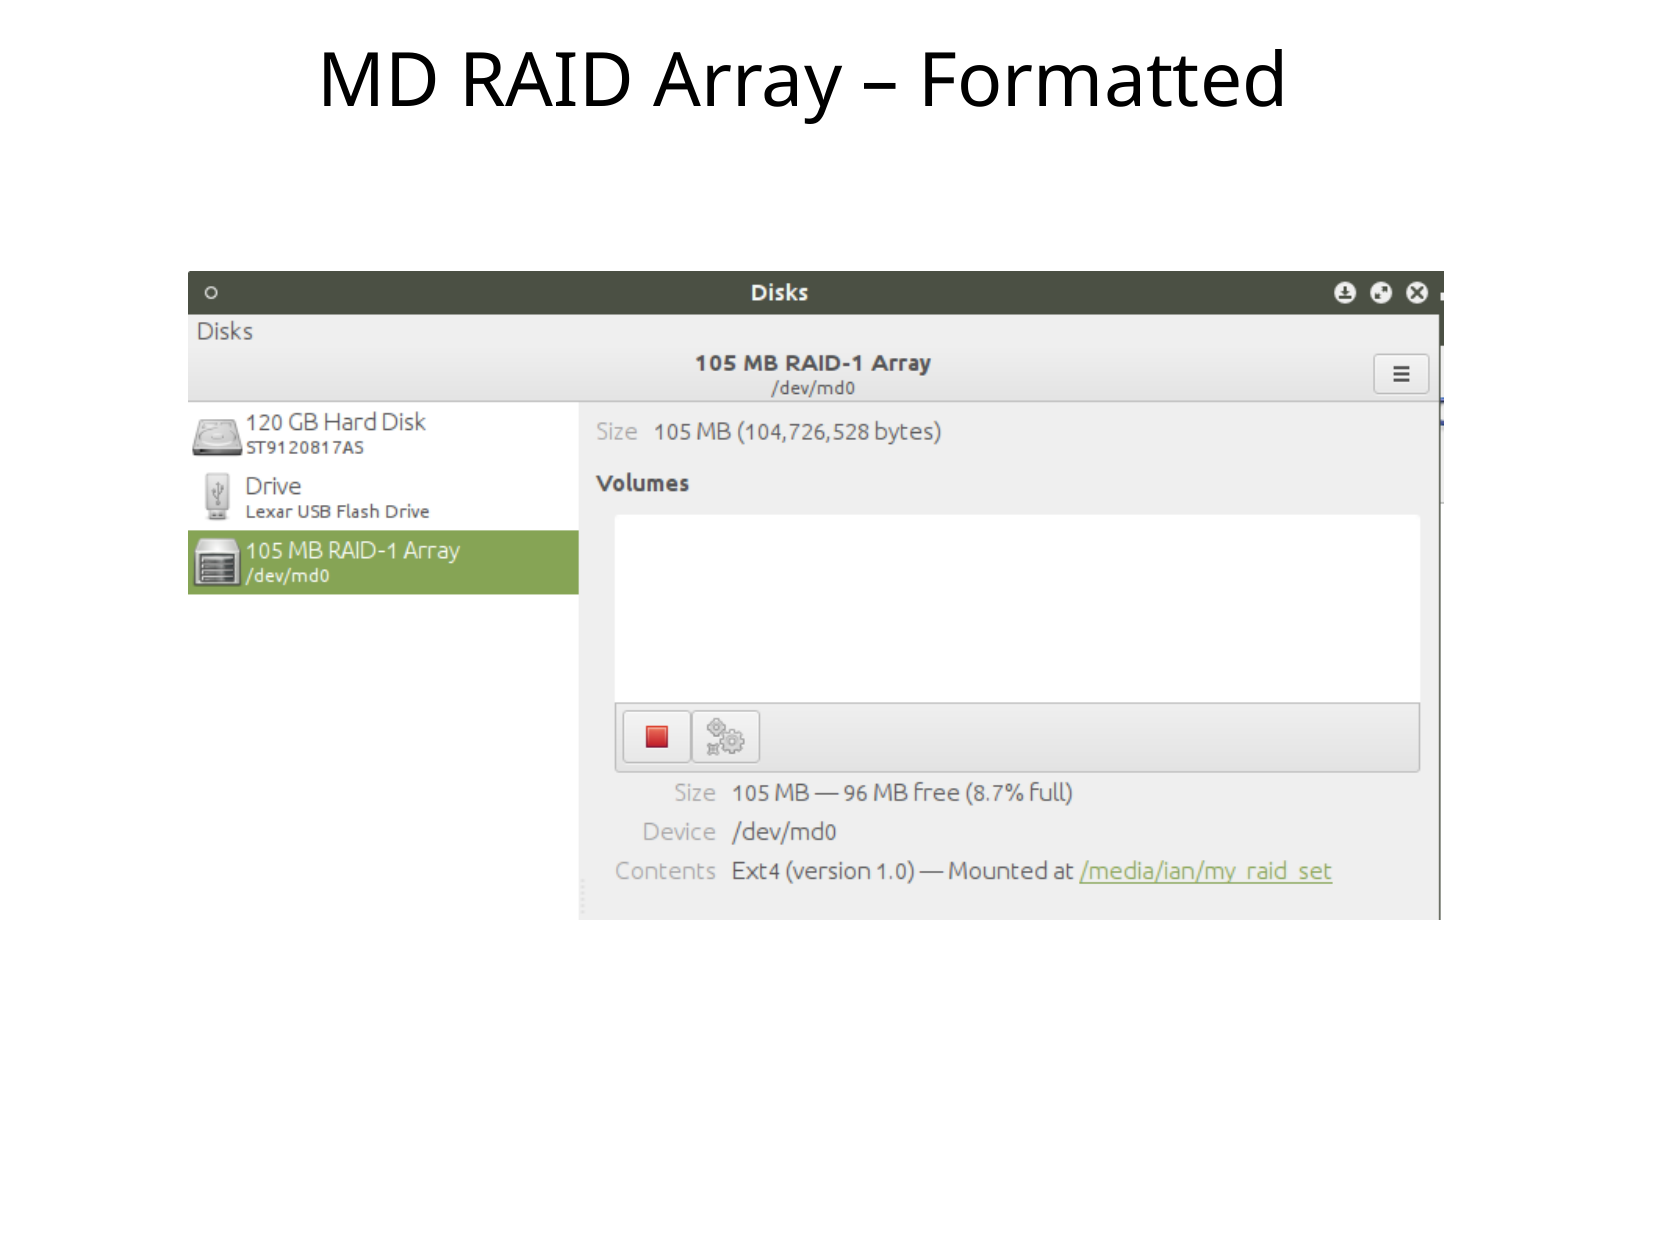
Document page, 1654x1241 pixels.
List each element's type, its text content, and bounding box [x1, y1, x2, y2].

picture [188, 271, 1444, 921]
title MD RAID Array – Formatted [59, 36, 1548, 119]
